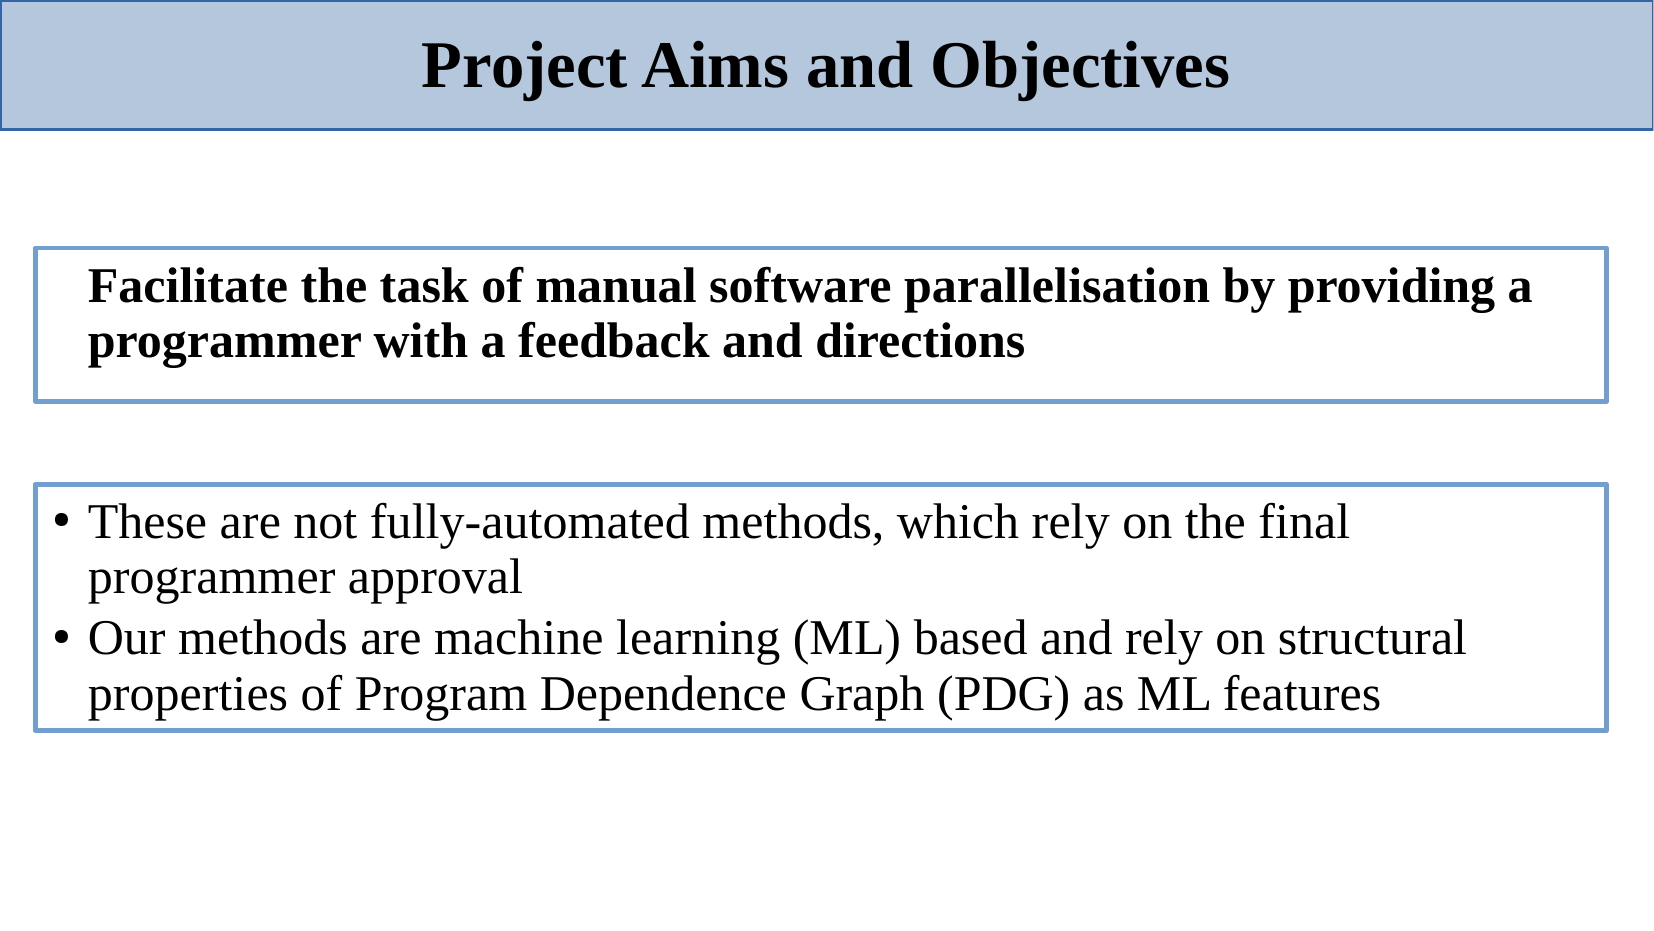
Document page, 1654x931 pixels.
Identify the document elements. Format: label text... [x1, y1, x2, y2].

text_box These are not fully-automated methods, which rely on the final programmer approval Our methods are machine learning (ML) based and rely on structural properties of Program Dependence Graph (PDG) as ML features [35, 484, 1607, 731]
title Project Aims and Objectives [0, 0, 1654, 130]
text_box Facilitate the task of manual software parallelisation by providing a programmer with a feedback and directions [35, 248, 1607, 402]
